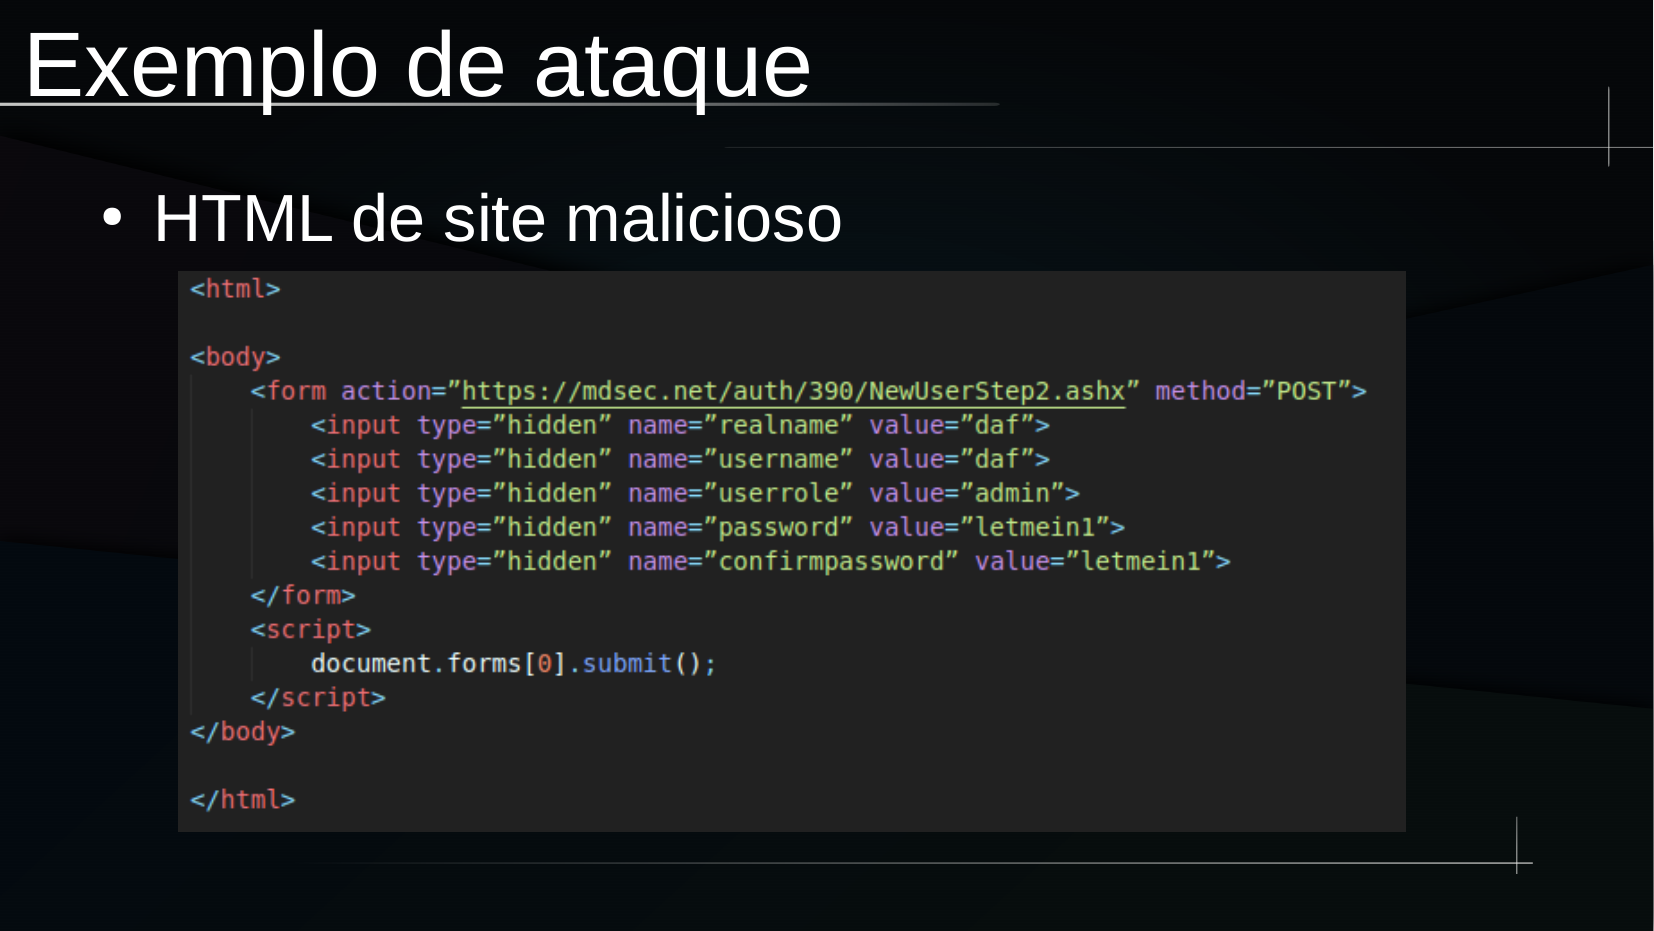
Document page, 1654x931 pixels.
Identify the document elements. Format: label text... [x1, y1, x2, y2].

picture [0, 0, 1654, 931]
title Exemplo de ataque [23, 11, 1589, 119]
list HTML de site malicioso [82, 181, 1571, 721]
